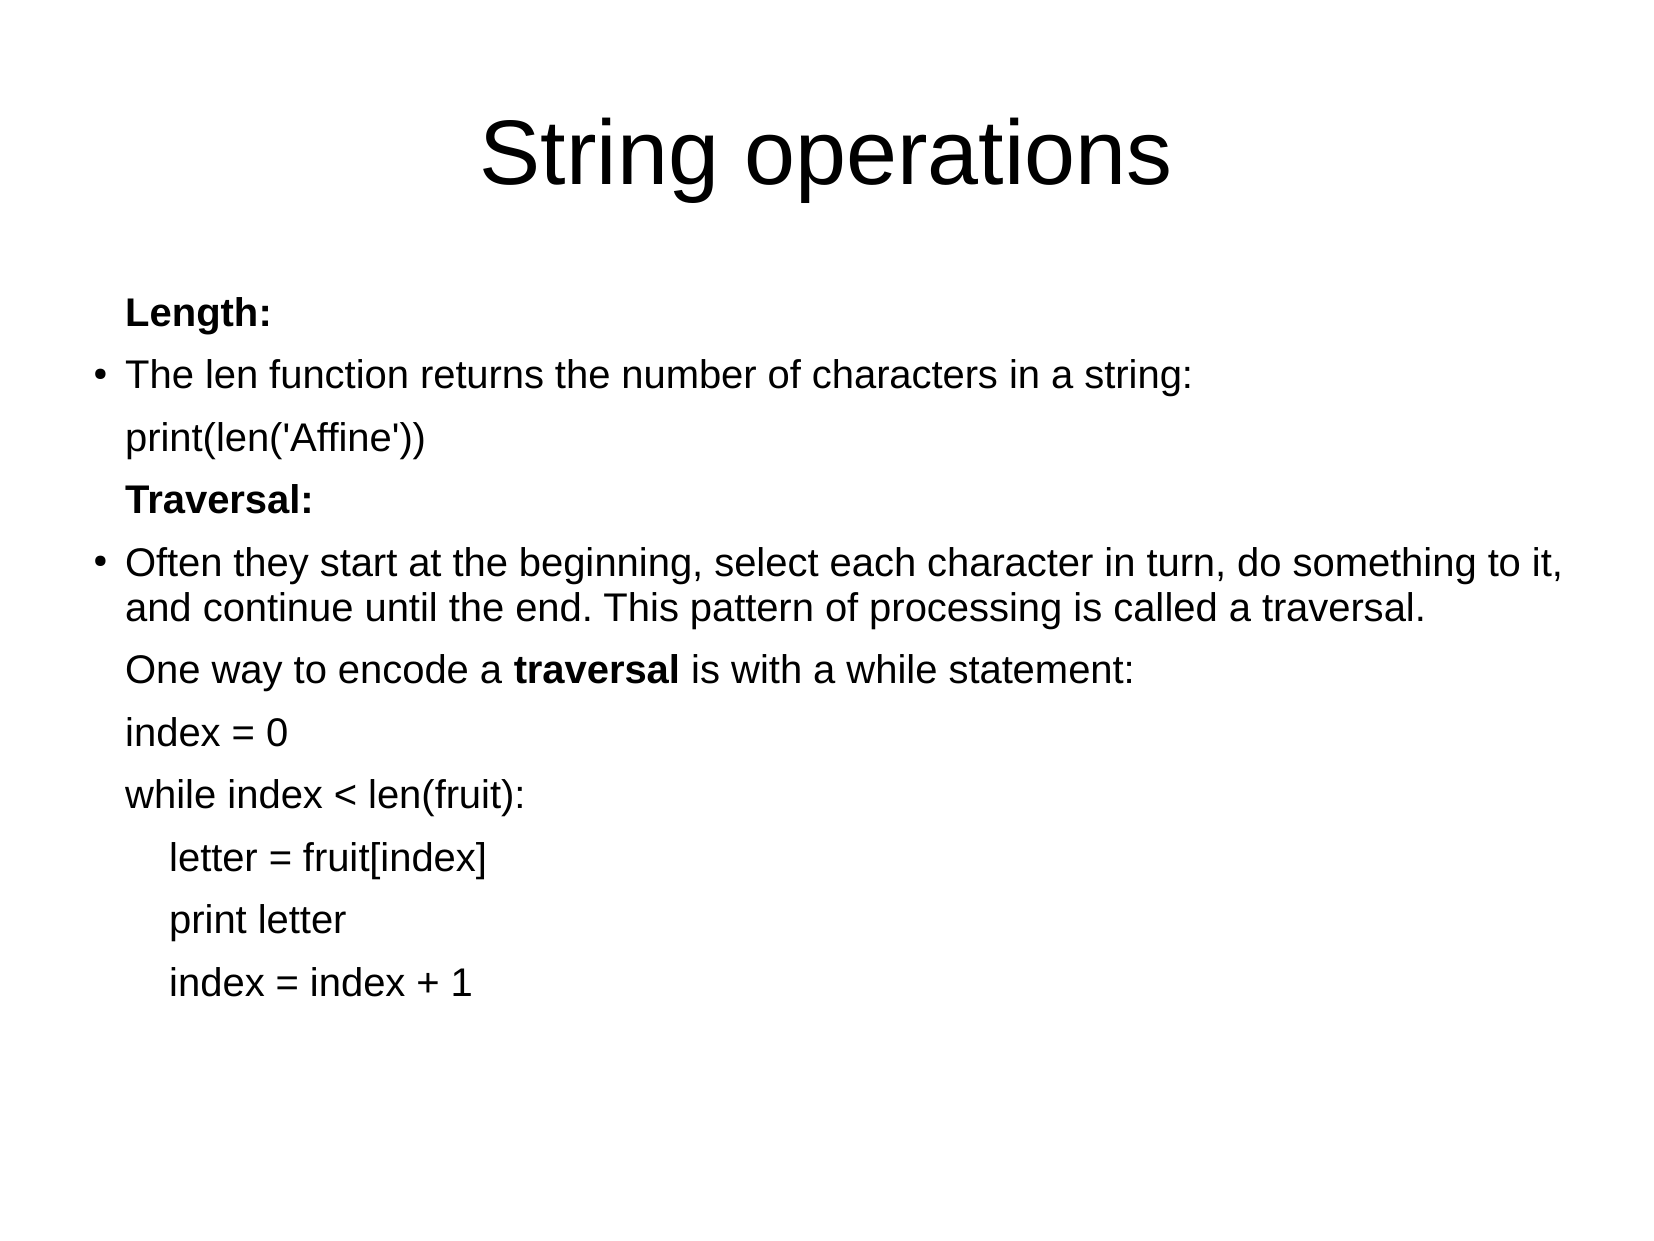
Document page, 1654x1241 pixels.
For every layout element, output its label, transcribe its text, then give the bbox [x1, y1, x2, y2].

list Length: The len function returns the number of characters in a string: print(len('Affine')) Traversal: Often they start at the beginning, select each character in turn, do something to it, and continue until the end. This pattern of processing is called a traversal. One way to encode a traversal is with a while statement: index = 0 while index < len(fruit): letter = fruit[index] print letter index = index + 1 [82, 290, 1571, 1010]
title String operations [82, 49, 1571, 257]
